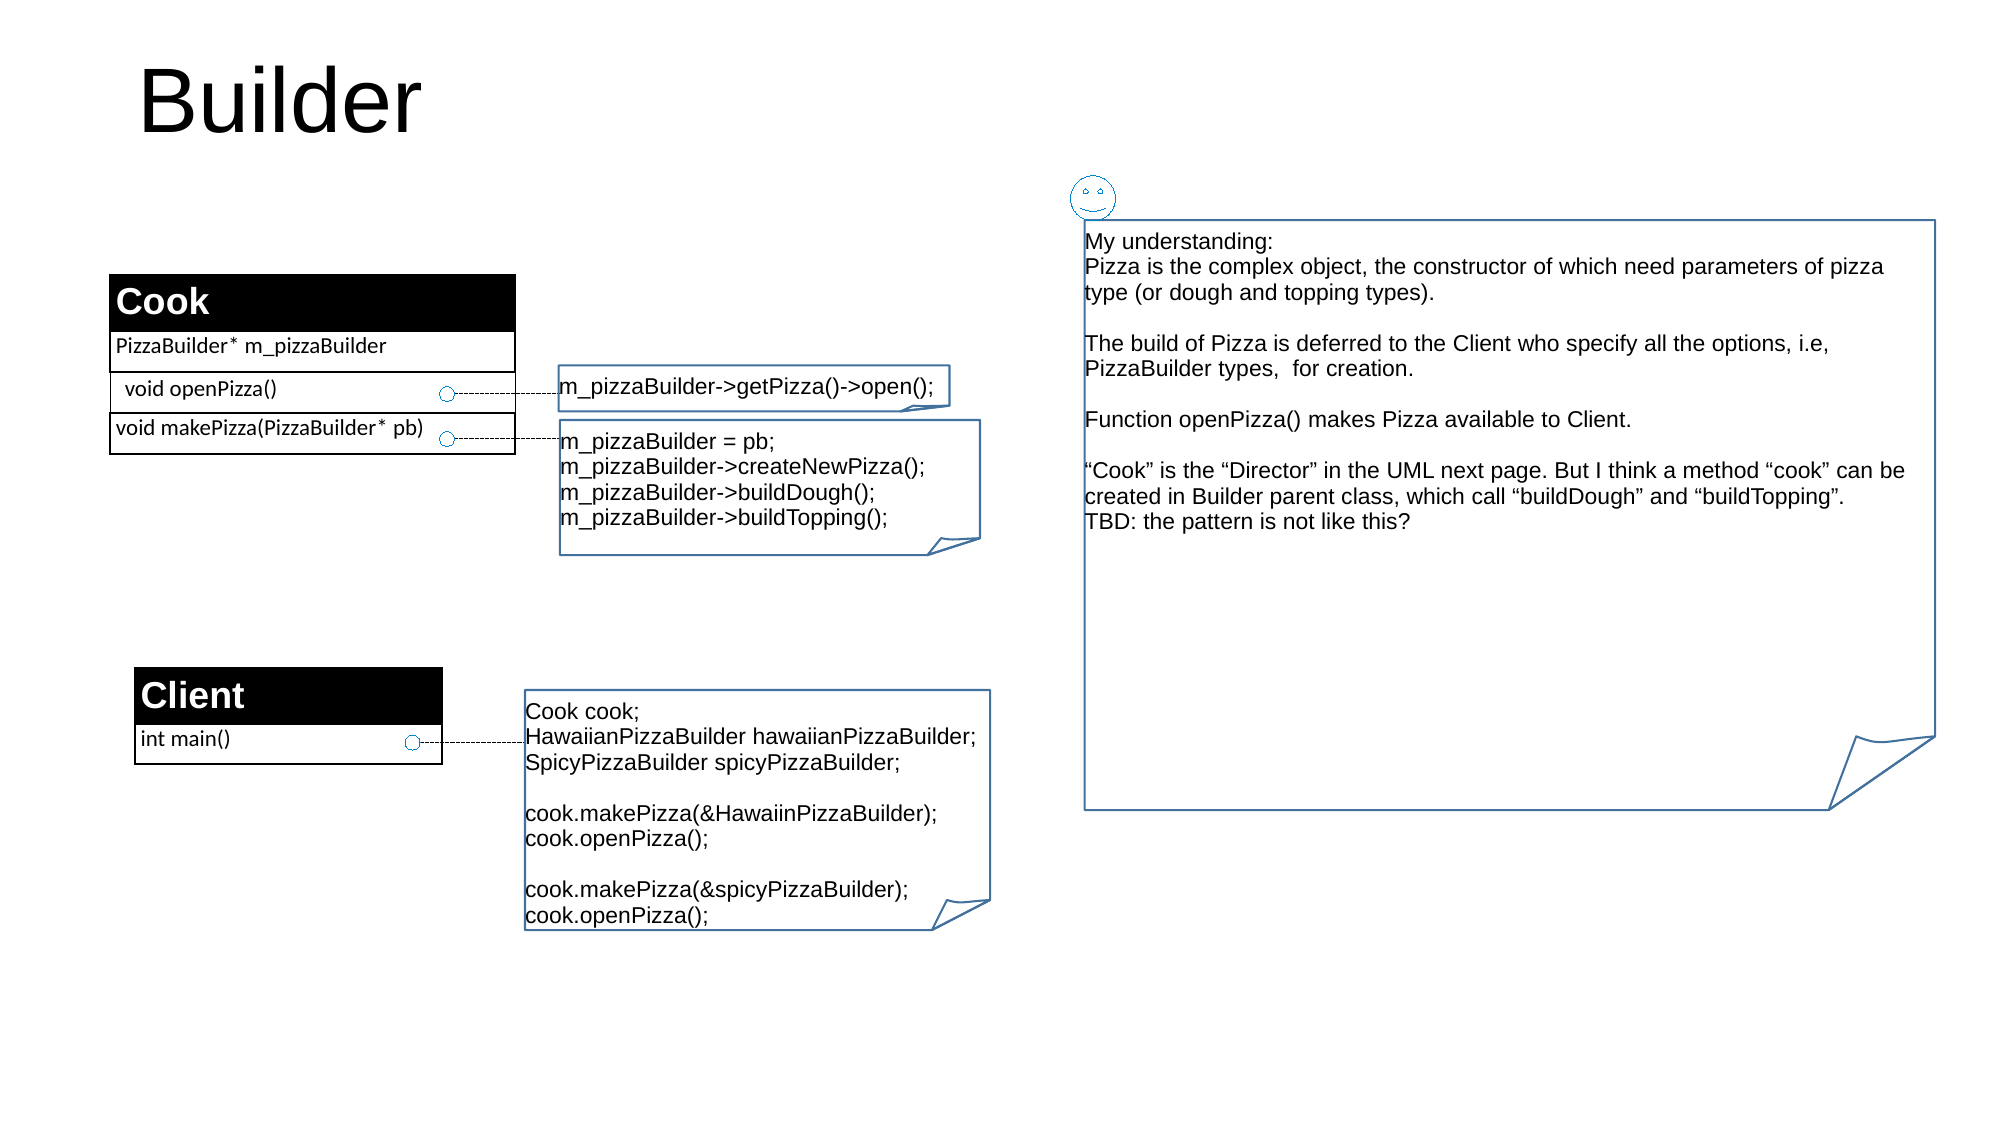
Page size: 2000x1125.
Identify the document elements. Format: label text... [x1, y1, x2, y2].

text_box Cook cook; HawaiianPizzaBuilder hawaiianPizzaBuilder; SpicyPizzaBuilder spicyPizzaBuilder; cook.makePizza(&HawaiinPizzaBuilder); cook.openPizza(); cook.makePizza(&spicyPizzaBuilder); cook.openPizza(); [525, 690, 991, 931]
table_header Cook [111, 276, 514, 330]
text_box m_pizzaBuilder = pb; m_pizzaBuilder->createNewPizza(); m_pizzaBuilder->buildDough(); m_pizzaBuilder->buildTopping(); [559, 420, 981, 556]
table_cell PizzaBuilder* m_pizzaBuilder [111, 332, 514, 371]
text_box My understanding: Pizza is the complex object, the constructor of which need parameters of pizza type (or dough and topping types). The build of Pizza is deferred to the Client who specify all the options, i.e, PizzaBuilder types, for creation. Function openPizza() makes Pizza available to Client. “Cook” is the “Director” in the UML next page. But I think a method “cook” can be created in Builder parent class, which call “buildDough” and “buildTopping”. TBD: the pattern is not like this? [1084, 220, 1936, 811]
table_cell void openPizza() [111, 373, 515, 412]
table_cell void makePizza(PizzaBuilder* pb) [111, 414, 514, 453]
table_cell int main() [136, 725, 441, 763]
text_box m_pizzaBuilder->getPizza()->open(); [558, 365, 950, 412]
table_header Client [136, 669, 441, 722]
title Builder [137, 53, 451, 157]
